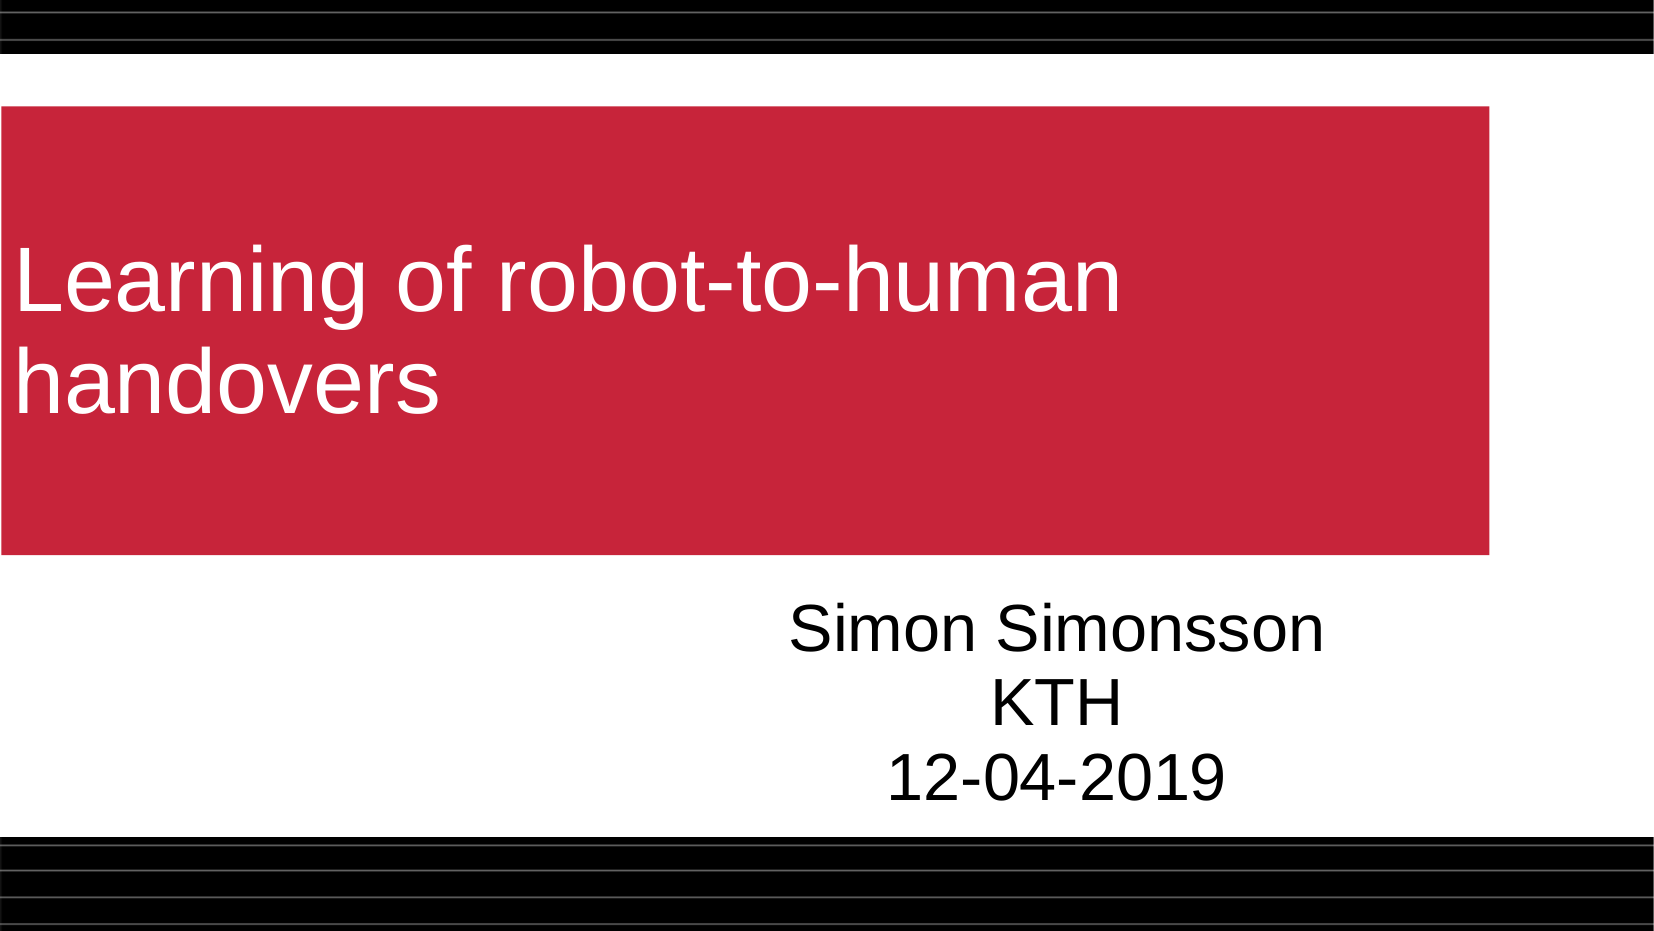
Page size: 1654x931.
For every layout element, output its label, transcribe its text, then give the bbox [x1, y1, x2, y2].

picture [0, 0, 1654, 54]
picture [0, 837, 1654, 931]
title Learning of robot-to-human handovers [1, 106, 1490, 556]
subtitle Simon Simonsson KTH 12-04-2019 [625, 590, 1489, 804]
